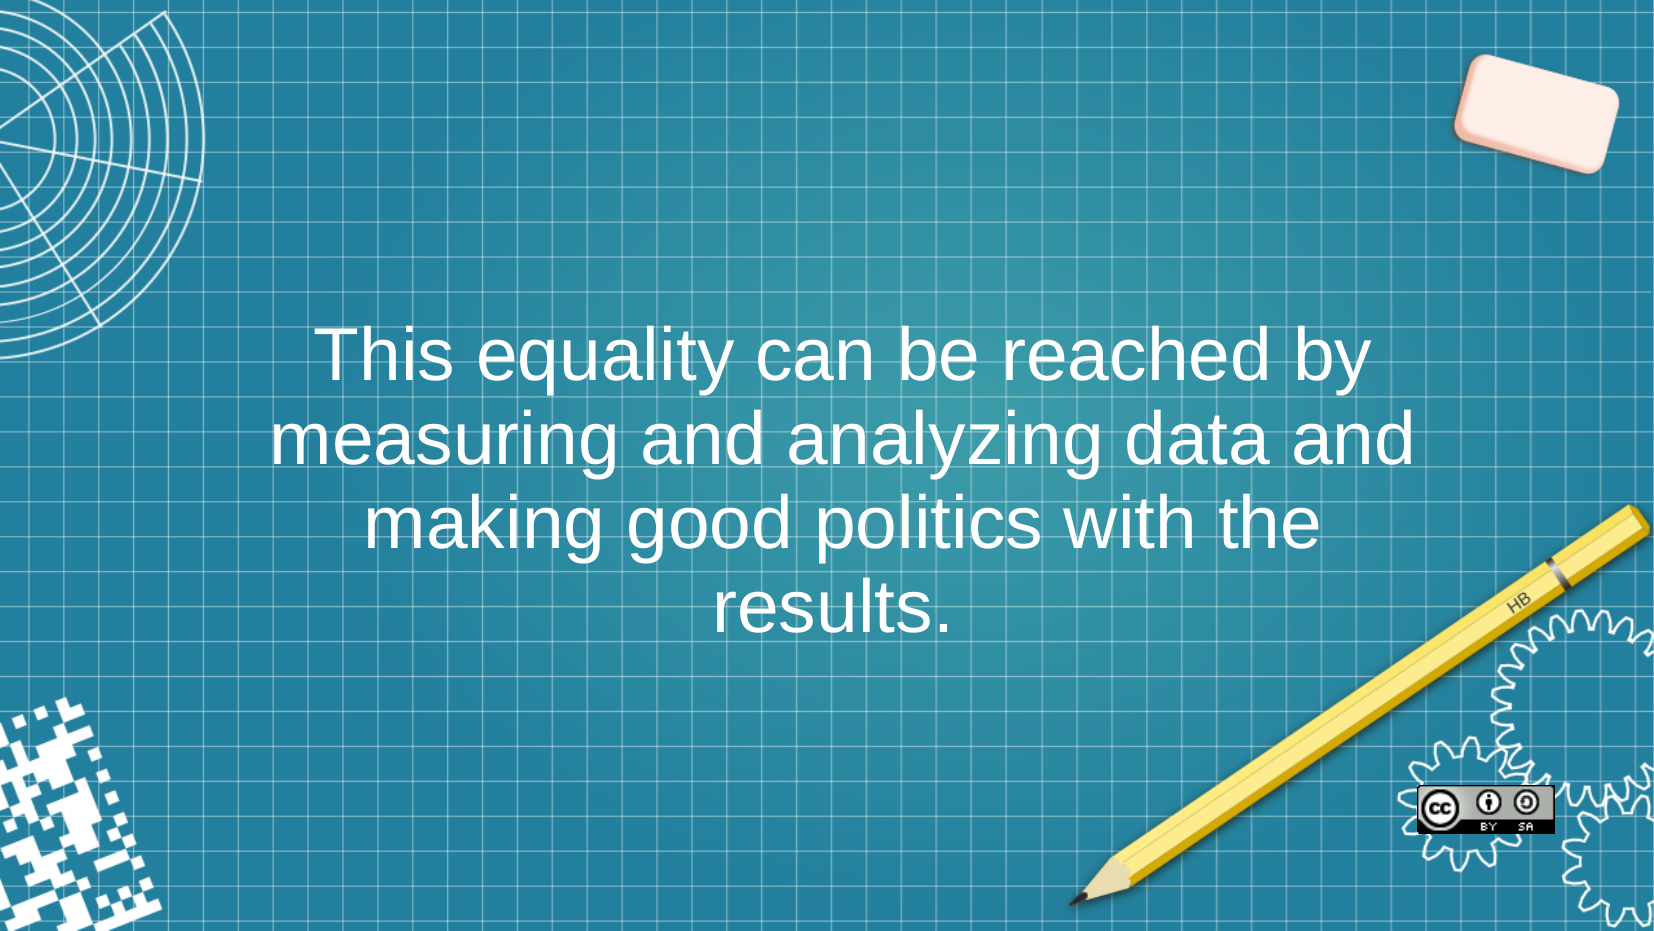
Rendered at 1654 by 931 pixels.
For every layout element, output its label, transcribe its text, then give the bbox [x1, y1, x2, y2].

picture [0, 0, 1654, 931]
title This equality can be reached by measuring and analyzing data and making good politics with the results. [252, 346, 1434, 649]
title [82, 132, 1571, 346]
